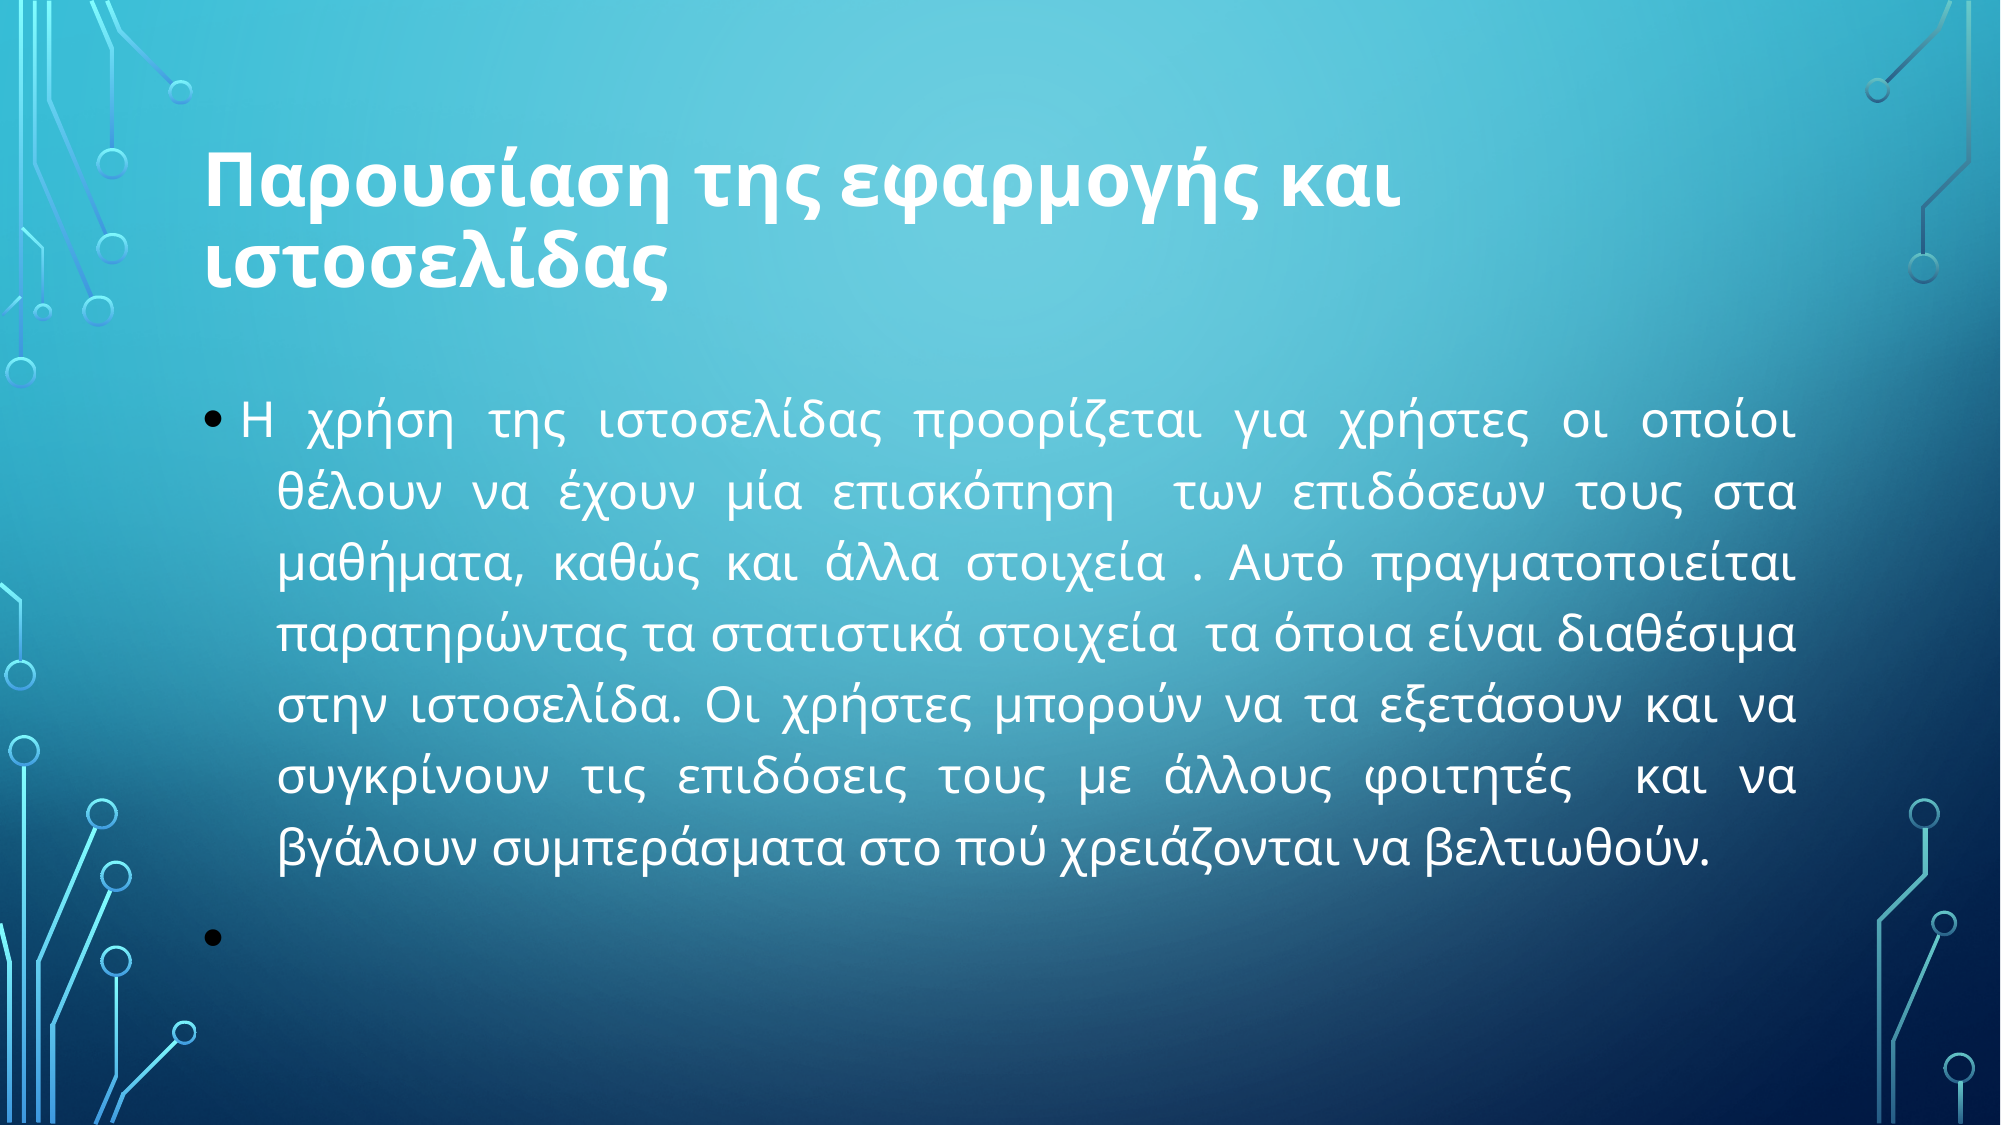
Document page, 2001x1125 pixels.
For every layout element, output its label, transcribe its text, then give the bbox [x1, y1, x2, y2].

title Παρουσίαση της εφαρμογής και ιστοσελίδας [187, 101, 1813, 344]
list Η χρήση της ιστοσελίδας προορίζεται για χρήστες οι οποίοι θέλουν να έχουν μία επισκόπηση των επιδόσεων τους στα μαθήματα, καθώς και άλλα στοιχεία . Αυτό πραγματοποιείται παρατηρώντας τα στατιστικά στοιχεία τα όποια είναι διαθέσιμα στην ιστοσελίδα. Οι χρήστες μπορούν να τα εξετάσουν και να συγκρίνουν τις επιδόσεις τους με άλλους φοιτητές και να βγάλουν συμπεράσματα στο πού χρειάζονται να βελτιωθούν. [187, 369, 1813, 951]
